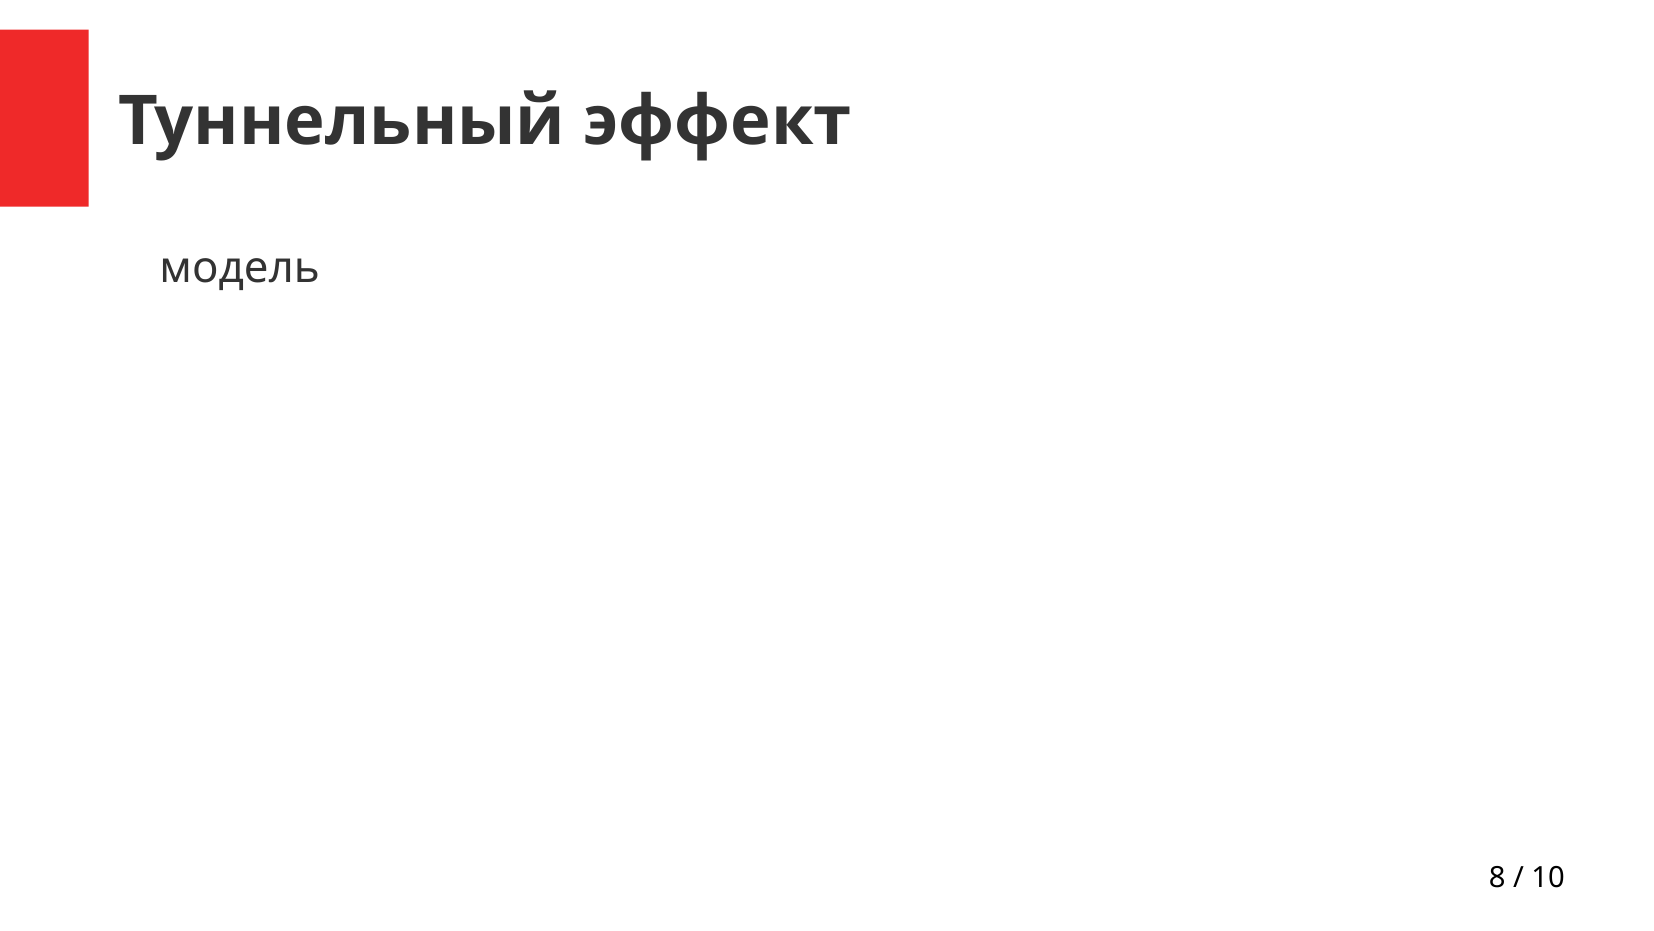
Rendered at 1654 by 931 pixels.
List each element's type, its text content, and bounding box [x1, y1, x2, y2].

list модель [88, 236, 1565, 798]
title Туннельный эффект [118, 29, 1595, 207]
